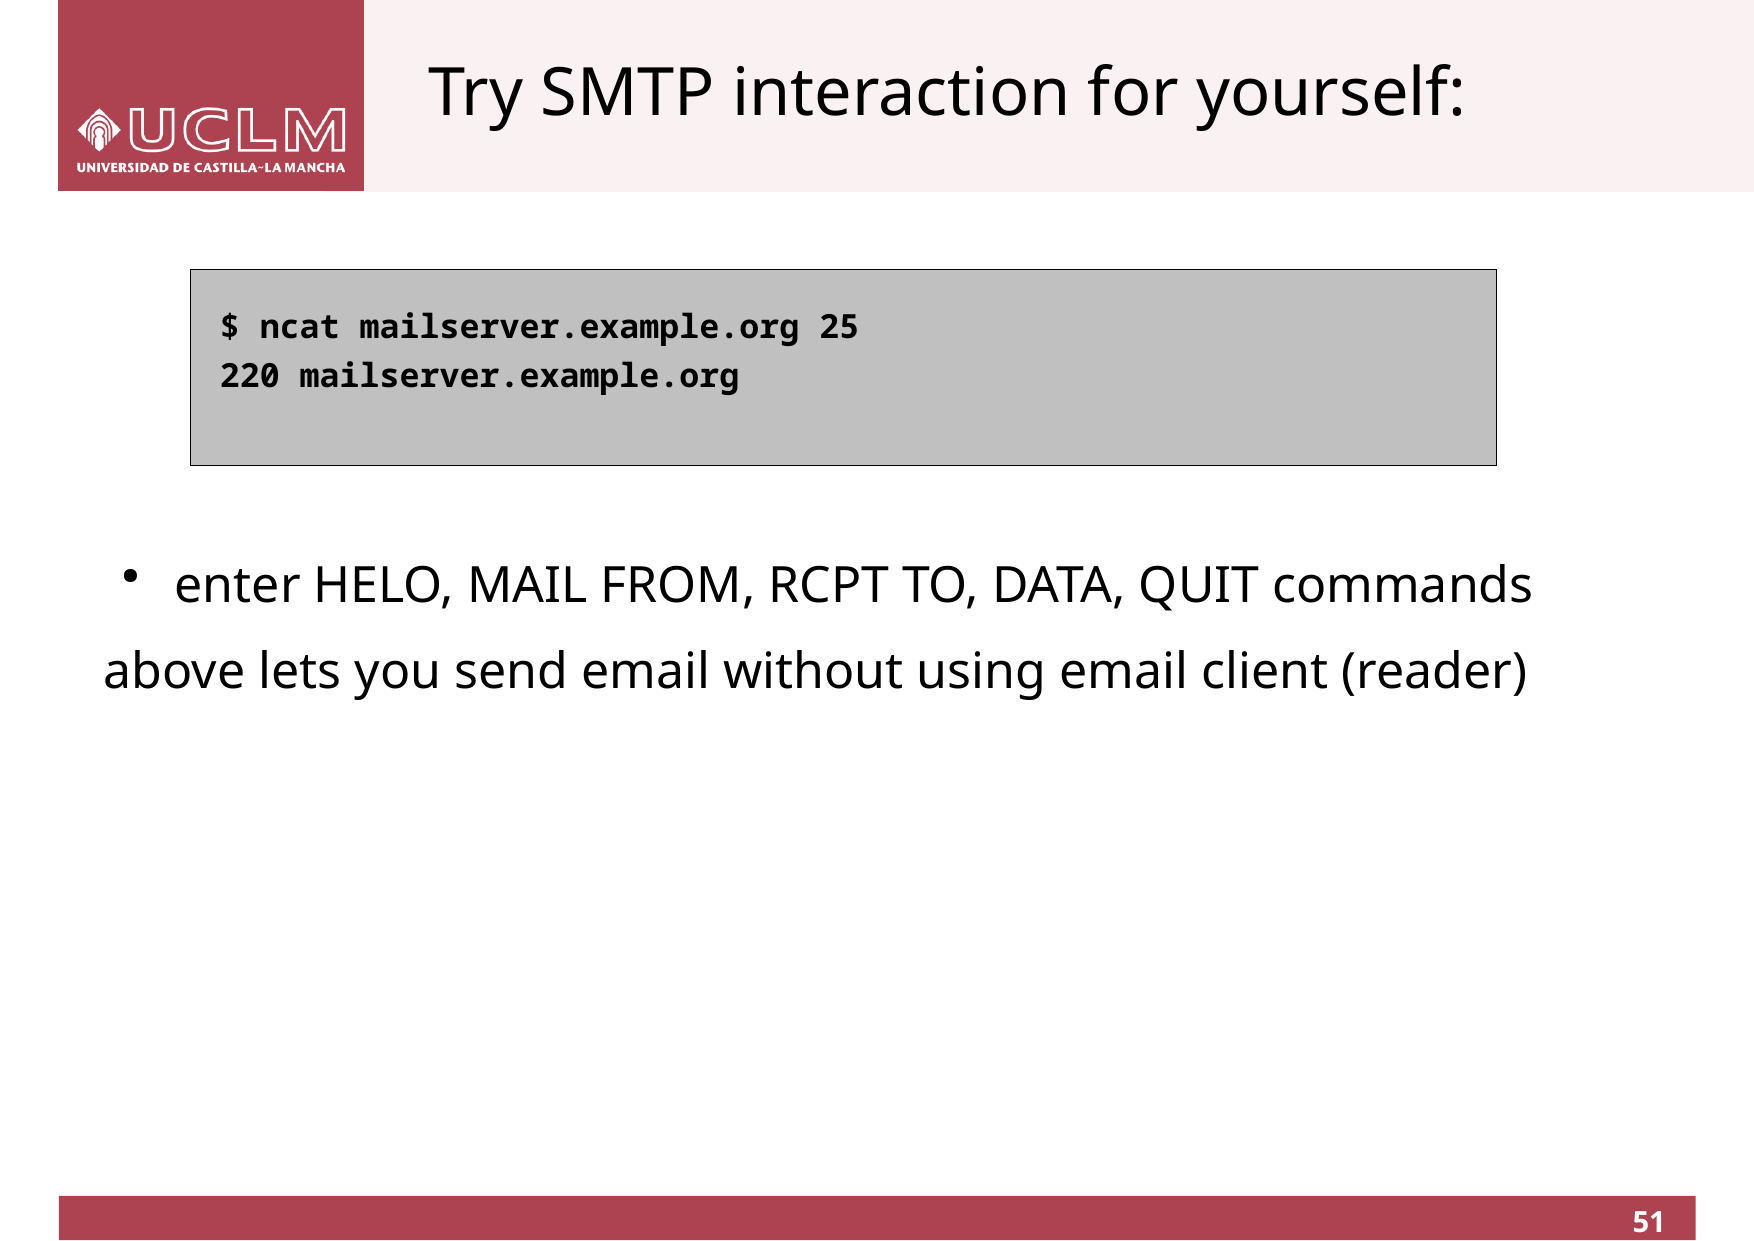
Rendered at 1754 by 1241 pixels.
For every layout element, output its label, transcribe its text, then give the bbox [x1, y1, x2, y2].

title Try SMTP interaction for yourself: [413, 0, 1667, 198]
picture [58, 0, 364, 191]
text_box $ ncat mailserver.example.org 25 220 mailserver.example.org [190, 269, 1497, 466]
list enter HELO, MAIL FROM, RCPT TO, DATA, QUIT commands above lets you send email without using email client (reader) [89, 523, 1668, 1000]
